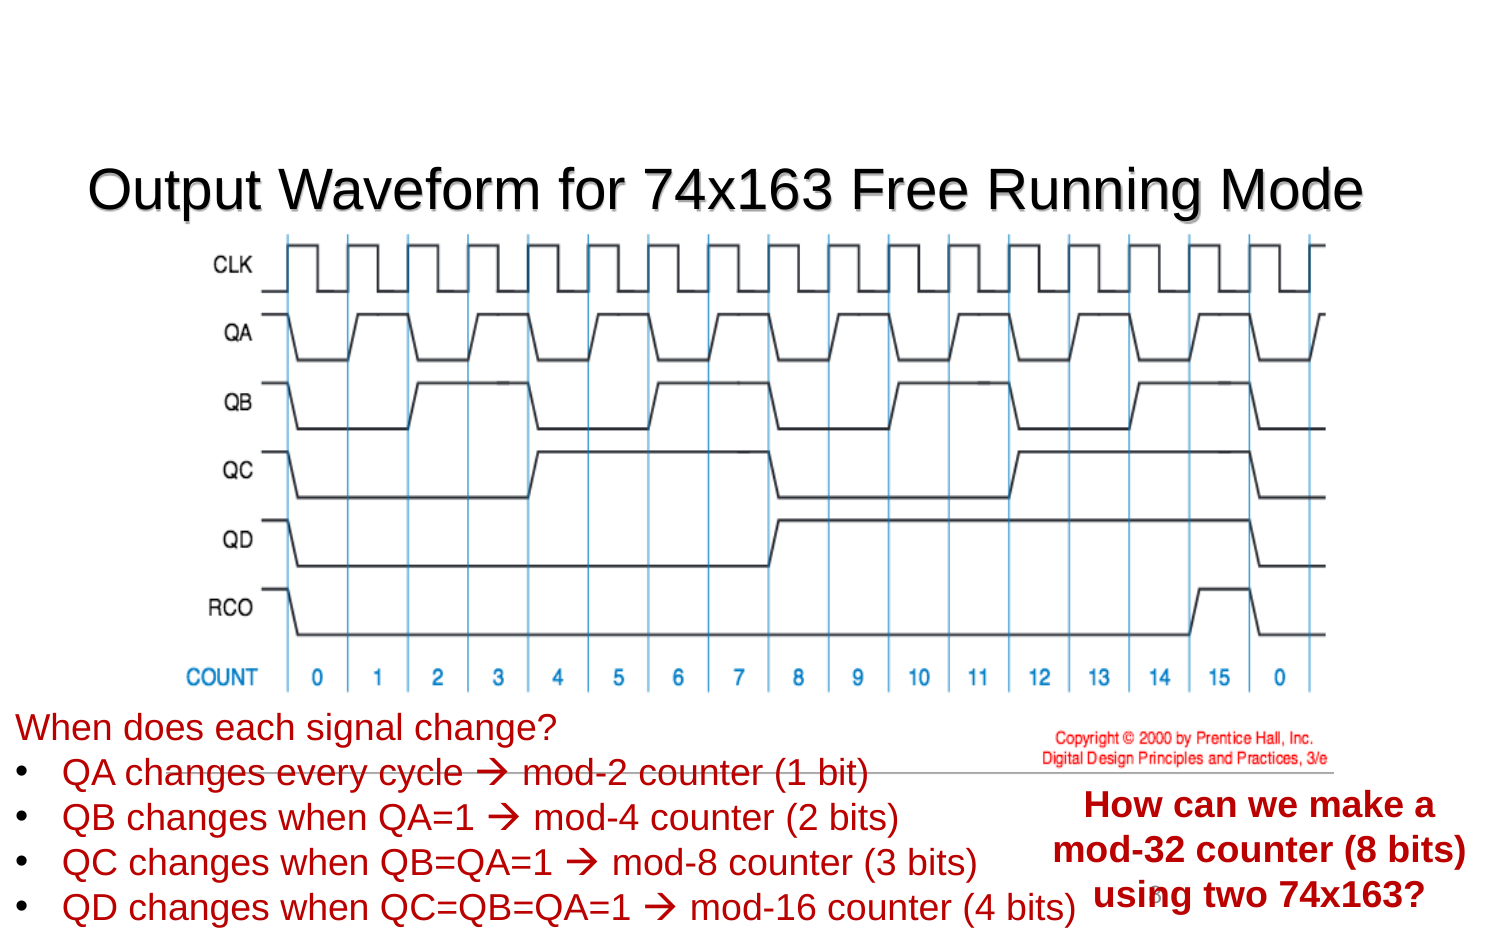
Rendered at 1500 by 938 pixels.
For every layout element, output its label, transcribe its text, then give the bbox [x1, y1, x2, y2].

text_box How can we make a mod-32 counter (8 bits) using two 74x163? [1019, 772, 1500, 924]
title Output Waveform for 74x163 Free Running Mode [72, 143, 1434, 251]
picture [166, 251, 1334, 772]
text_box When does each signal change? QA changes every cycle  mod-2 counter (1 bit) QB changes when QA=1  mod-4 counter (2 bits) QC changes when QB=QA=1  mod-8 counter (3 bits) QD changes when QC=QB=QA=1  mod-16 counter (4 bits) [0, 695, 1187, 938]
